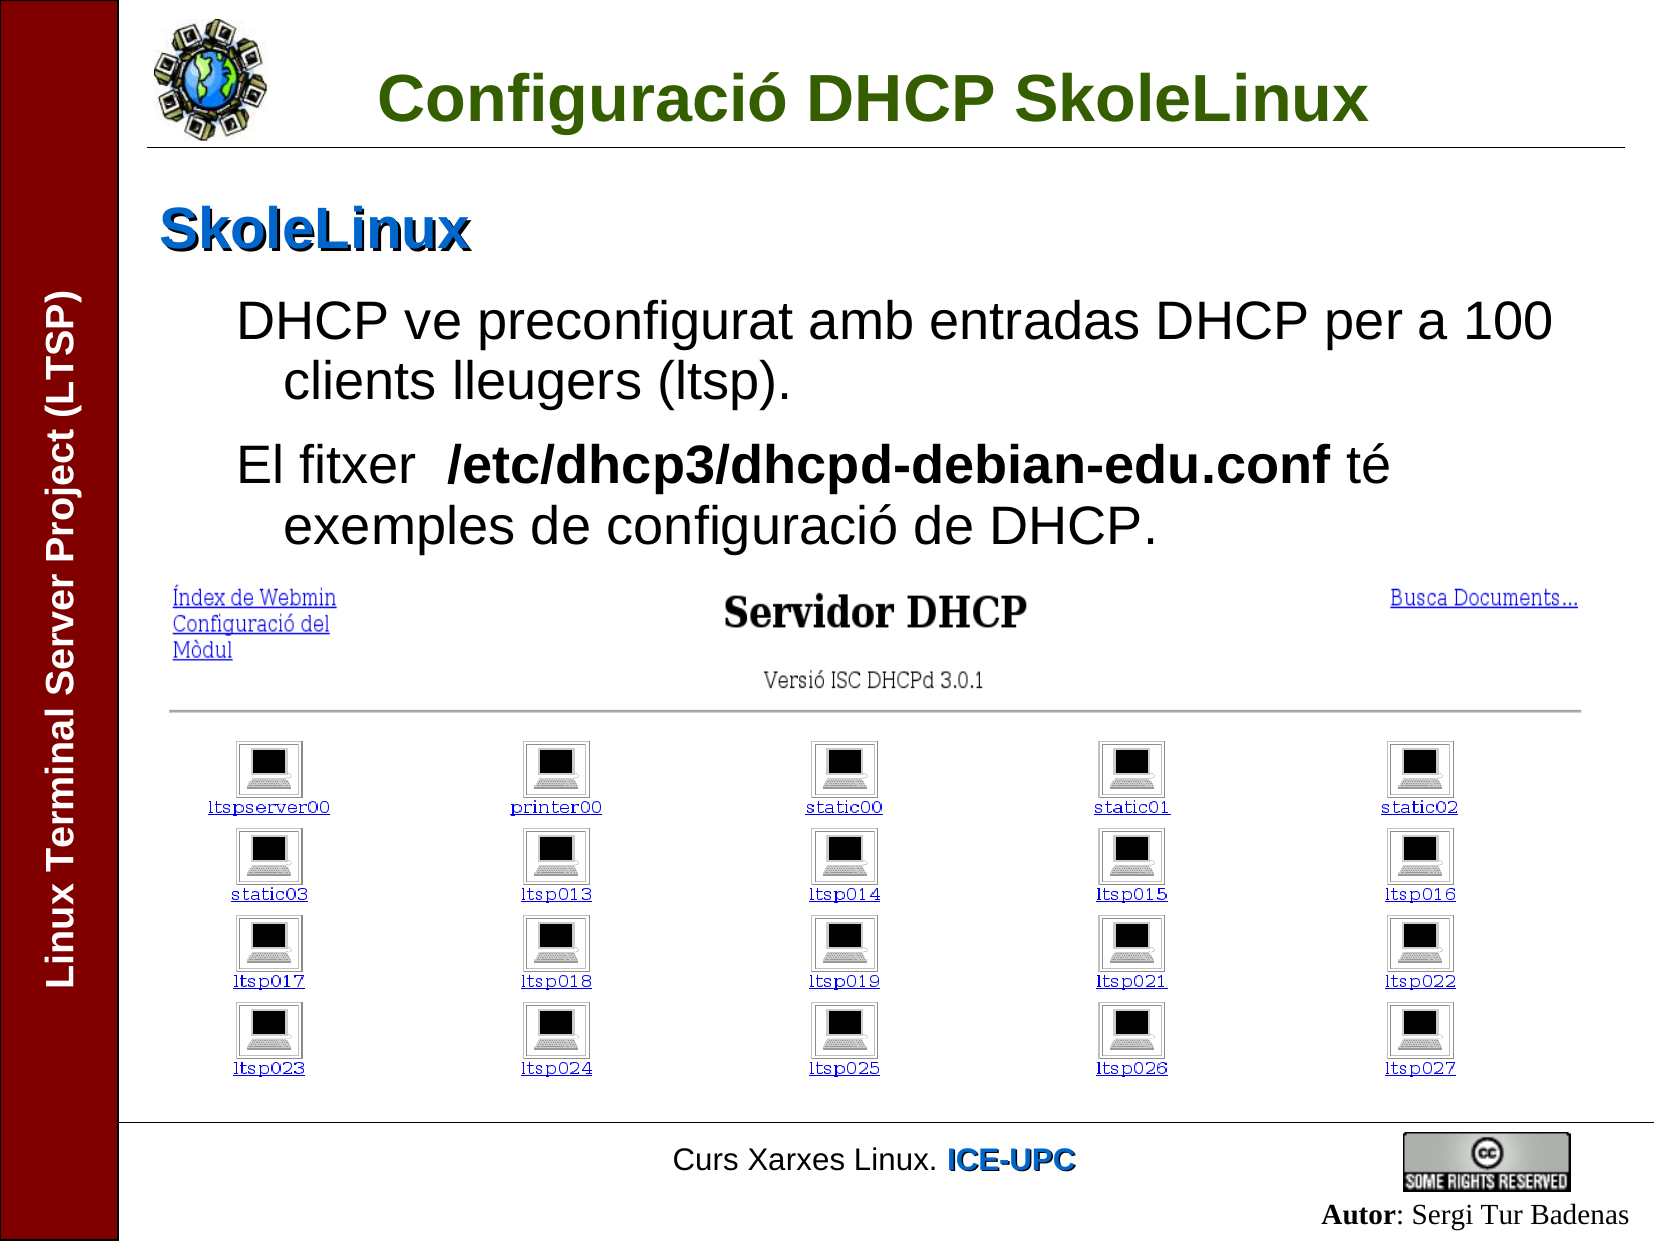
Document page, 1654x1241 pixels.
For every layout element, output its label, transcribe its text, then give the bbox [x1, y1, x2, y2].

picture [160, 738, 1565, 1081]
picture [166, 578, 1586, 724]
picture [154, 19, 268, 49]
picture [1403, 1132, 1571, 1192]
list SkoleLinux DHCP ve preconfigurat amb entradas DHCP per a 100 clients lleugers (ltsp). El fitxer /etc/dhcp3/dhcpd-debian-edu.conf té exemples de configuració de DHCP. [141, 195, 1630, 1046]
title Configuració DHCP SkoleLinux [129, 49, 1619, 148]
